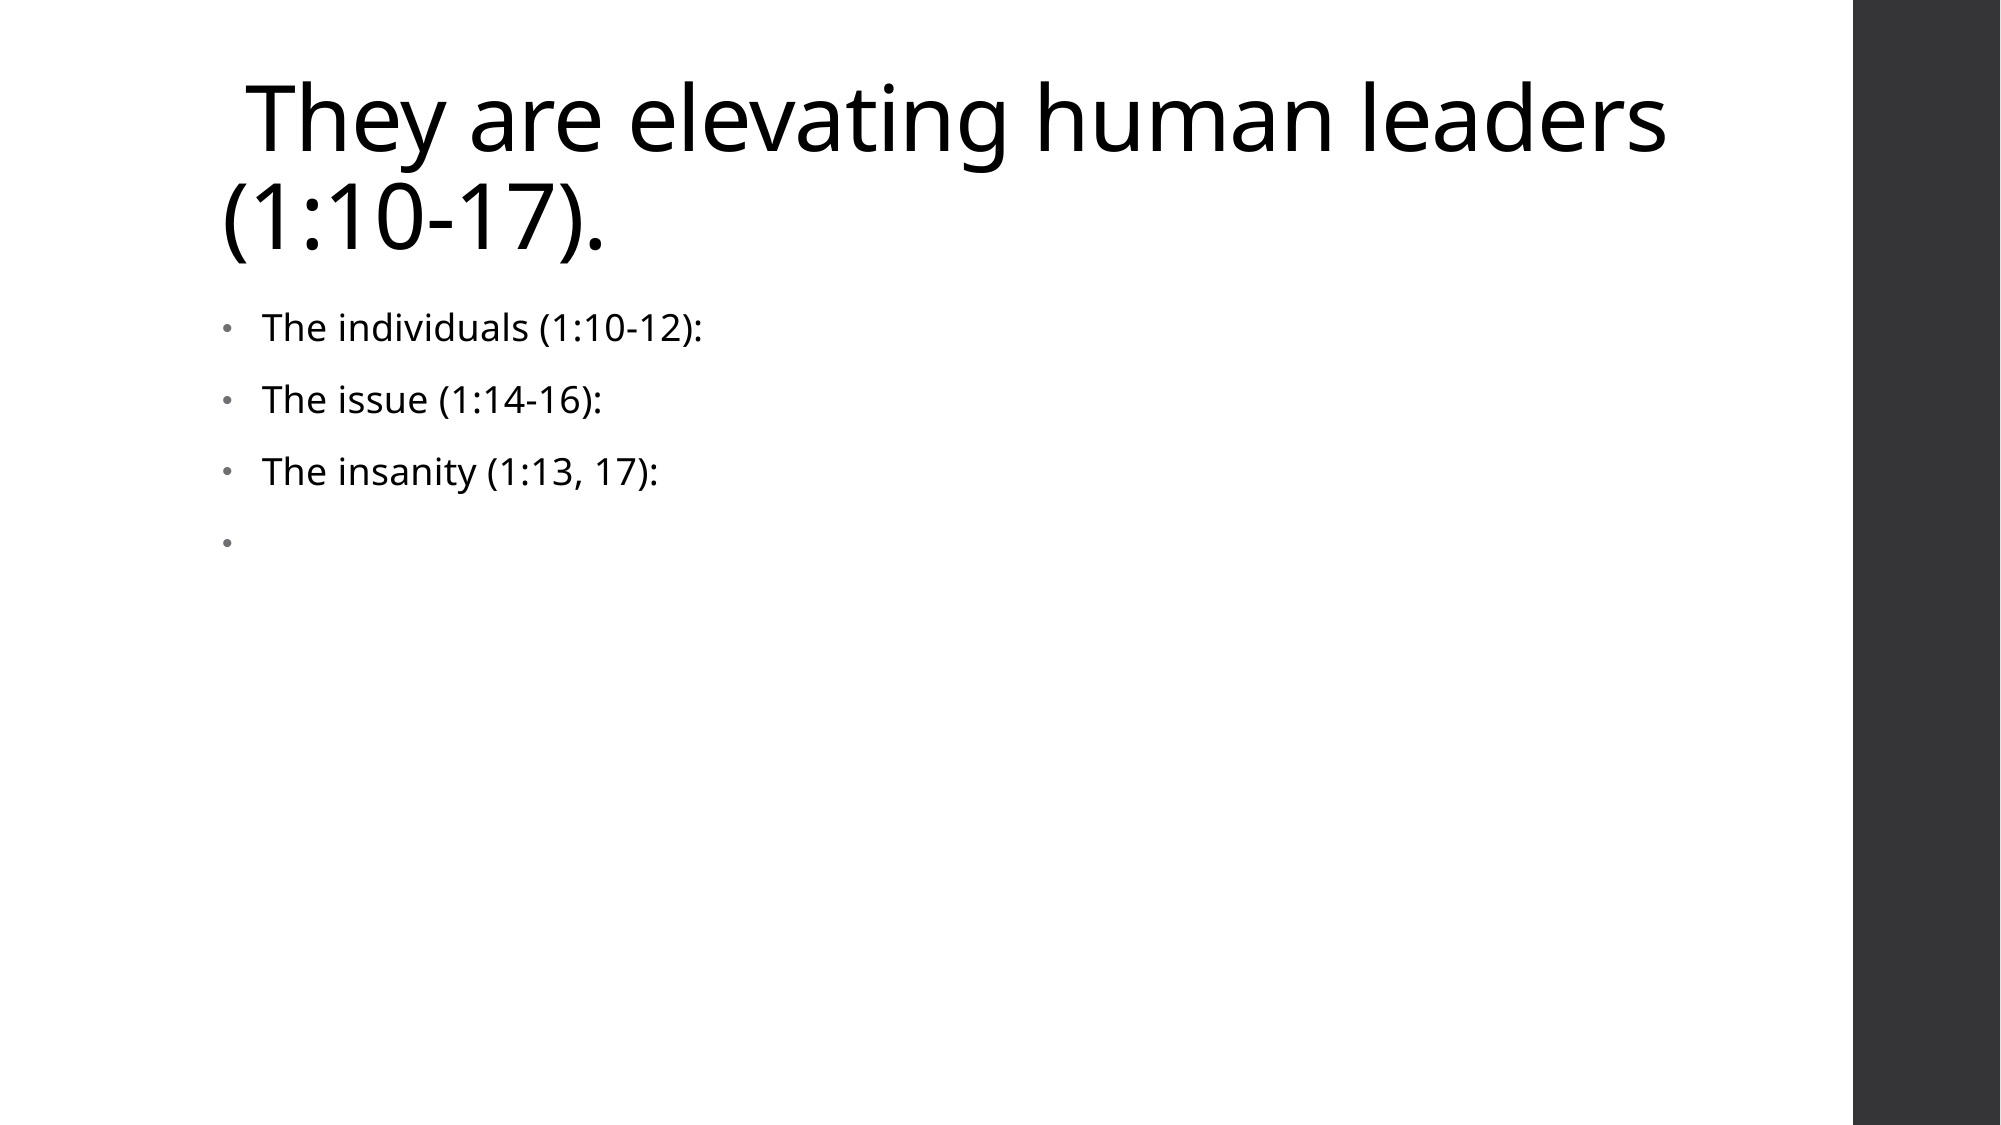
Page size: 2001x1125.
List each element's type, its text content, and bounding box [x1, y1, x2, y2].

title They are elevating human leaders (1:10-17). [206, 60, 1797, 278]
list The individuals (1:10-12): The issue (1:14-16): The insanity (1:13, 17): [206, 299, 1617, 1014]
